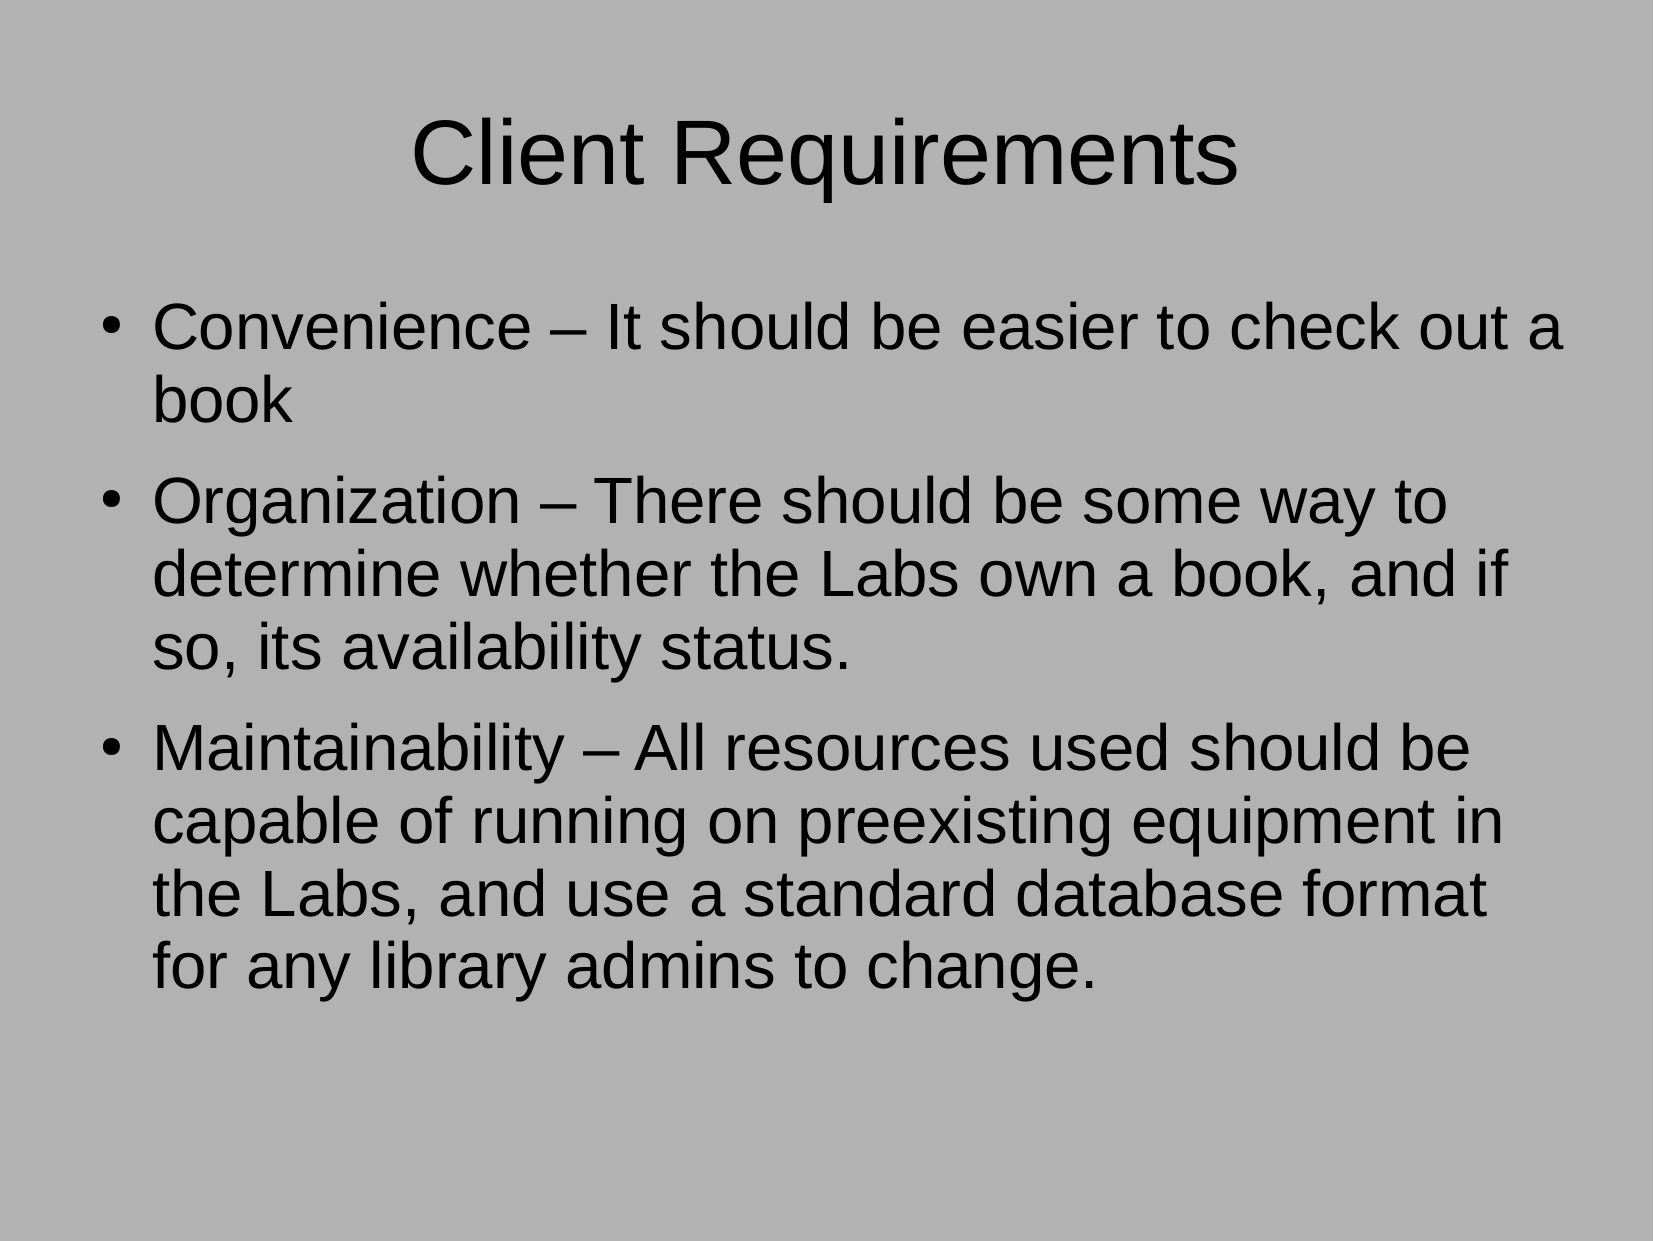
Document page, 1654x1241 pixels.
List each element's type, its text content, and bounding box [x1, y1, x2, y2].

list Convenience – It should be easier to check out a book Organization – There should be some way to determine whether the Labs own a book, and if so, its availability status. Maintainability – All resources used should be capable of running on preexisting equipment in the Labs, and use a standard database format for any library admins to change. [82, 290, 1571, 1010]
title Client Requirements [82, 49, 1571, 257]
